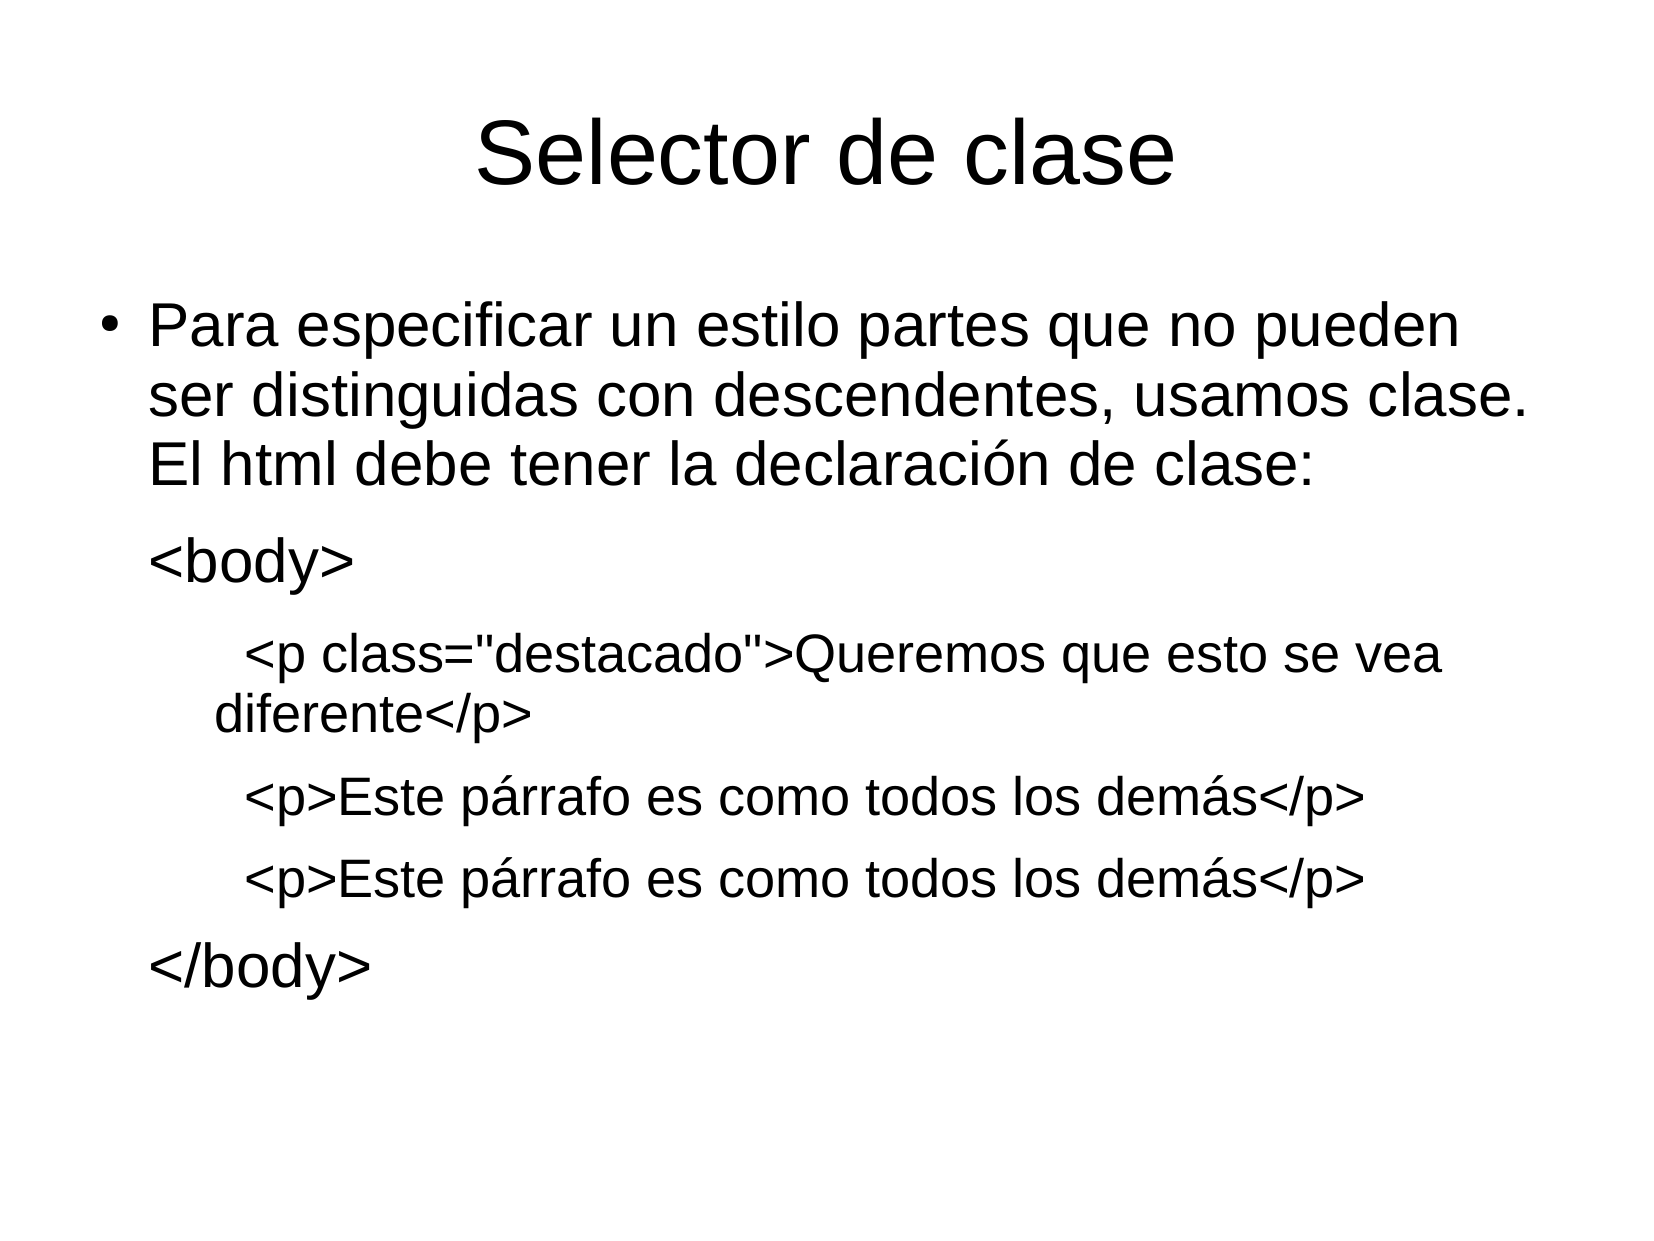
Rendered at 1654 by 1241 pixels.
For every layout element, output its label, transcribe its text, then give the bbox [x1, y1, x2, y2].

list Para especificar un estilo partes que no pueden ser distinguidas con descendentes, usamos clase. El html debe tener la declaración de clase: <body> <p class="destacado">Queremos que esto se vea diferente</p> <p>Este párrafo es como todos los demás</p> <p>Este párrafo es como todos los demás</p> </body> [82, 290, 1538, 1010]
title Selector de clase [82, 49, 1571, 257]
